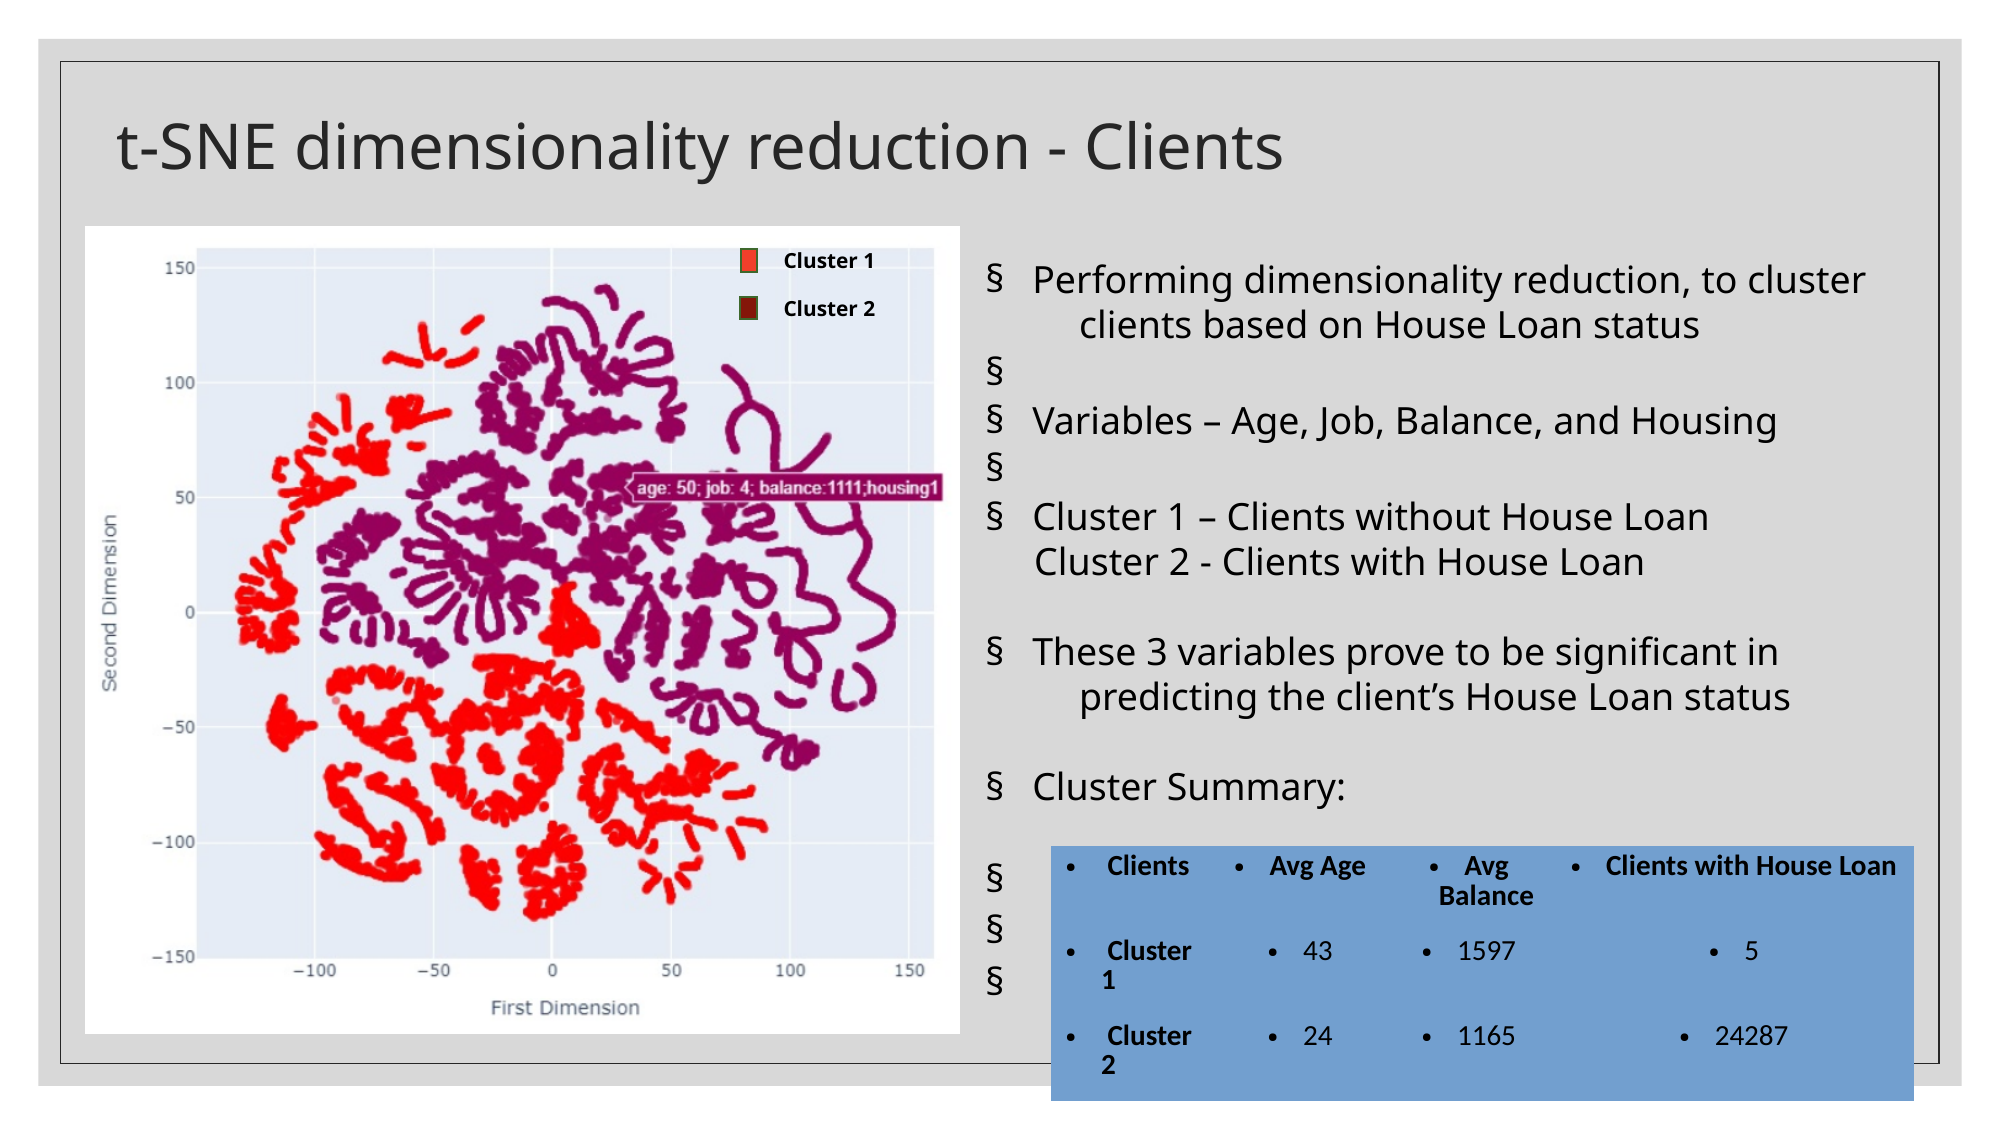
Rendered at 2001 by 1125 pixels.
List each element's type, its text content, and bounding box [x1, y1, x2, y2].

table_cell Cluster 2 [1051, 1016, 1217, 1101]
text_box Performing dimensionality reduction, to cluster clients based on House Loan status Variables – Age, Job, Balance, and Housing Cluster 1 – Clients without House Loan Cluster 2 - Clients with House Loan These 3 variables prove to be significant in predicting the client’s House Loan status Cluster Summary: [970, 248, 1915, 991]
table_cell 5 [1554, 931, 1914, 1016]
title t-SNE dimensionality reduction - Clients [101, 106, 1926, 191]
picture [85, 226, 960, 1034]
table_cell 24 [1217, 1016, 1384, 1101]
table_cell 43 [1217, 931, 1384, 1016]
text_box [741, 249, 757, 272]
table_cell Cluster 1 [1051, 931, 1217, 1016]
table_header Clients with House Loan [1554, 846, 1914, 931]
text_box [740, 297, 757, 319]
table_cell 1165 [1384, 1016, 1554, 1101]
table_cell 1597 [1384, 931, 1554, 1016]
table_header Avg Age [1217, 846, 1384, 931]
text_box Cluster 2 [768, 288, 913, 329]
text_box Cluster 1 [768, 240, 913, 281]
table_cell 24287 [1554, 1016, 1914, 1101]
table_header Clients [1051, 846, 1217, 931]
table_header Avg Balance [1384, 846, 1554, 931]
